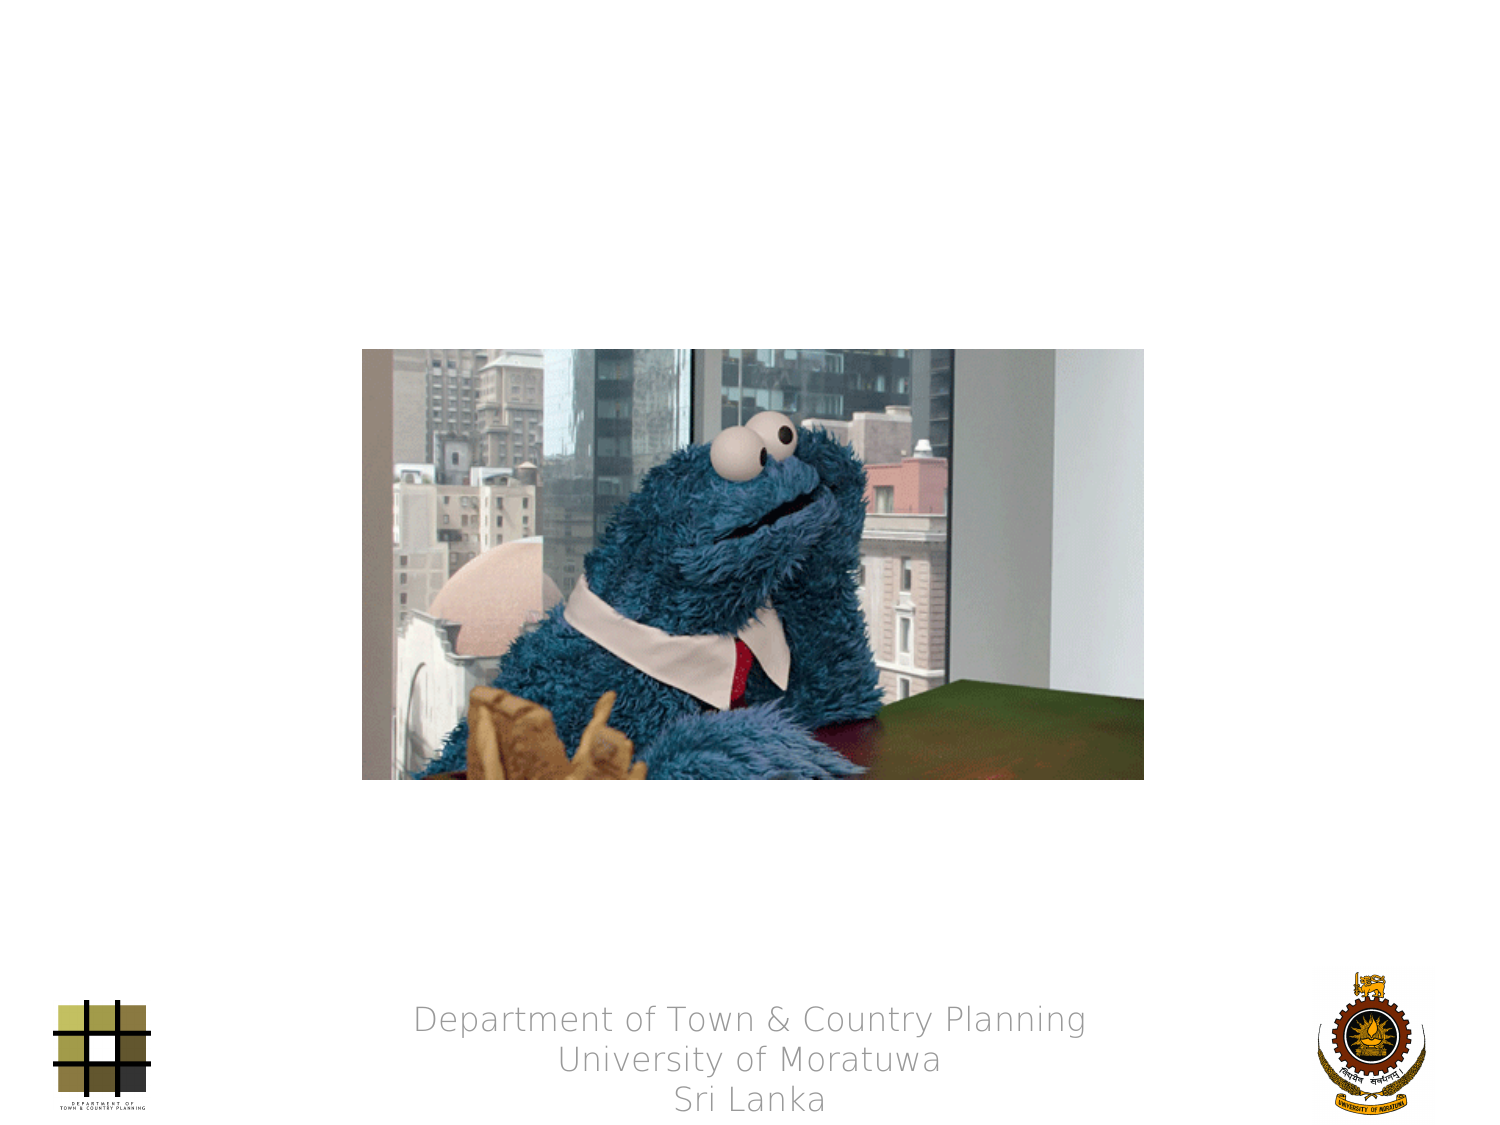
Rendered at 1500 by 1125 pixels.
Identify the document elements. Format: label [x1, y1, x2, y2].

picture [362, 349, 1144, 780]
picture [53, 1000, 151, 1110]
picture [1312, 966, 1435, 1125]
